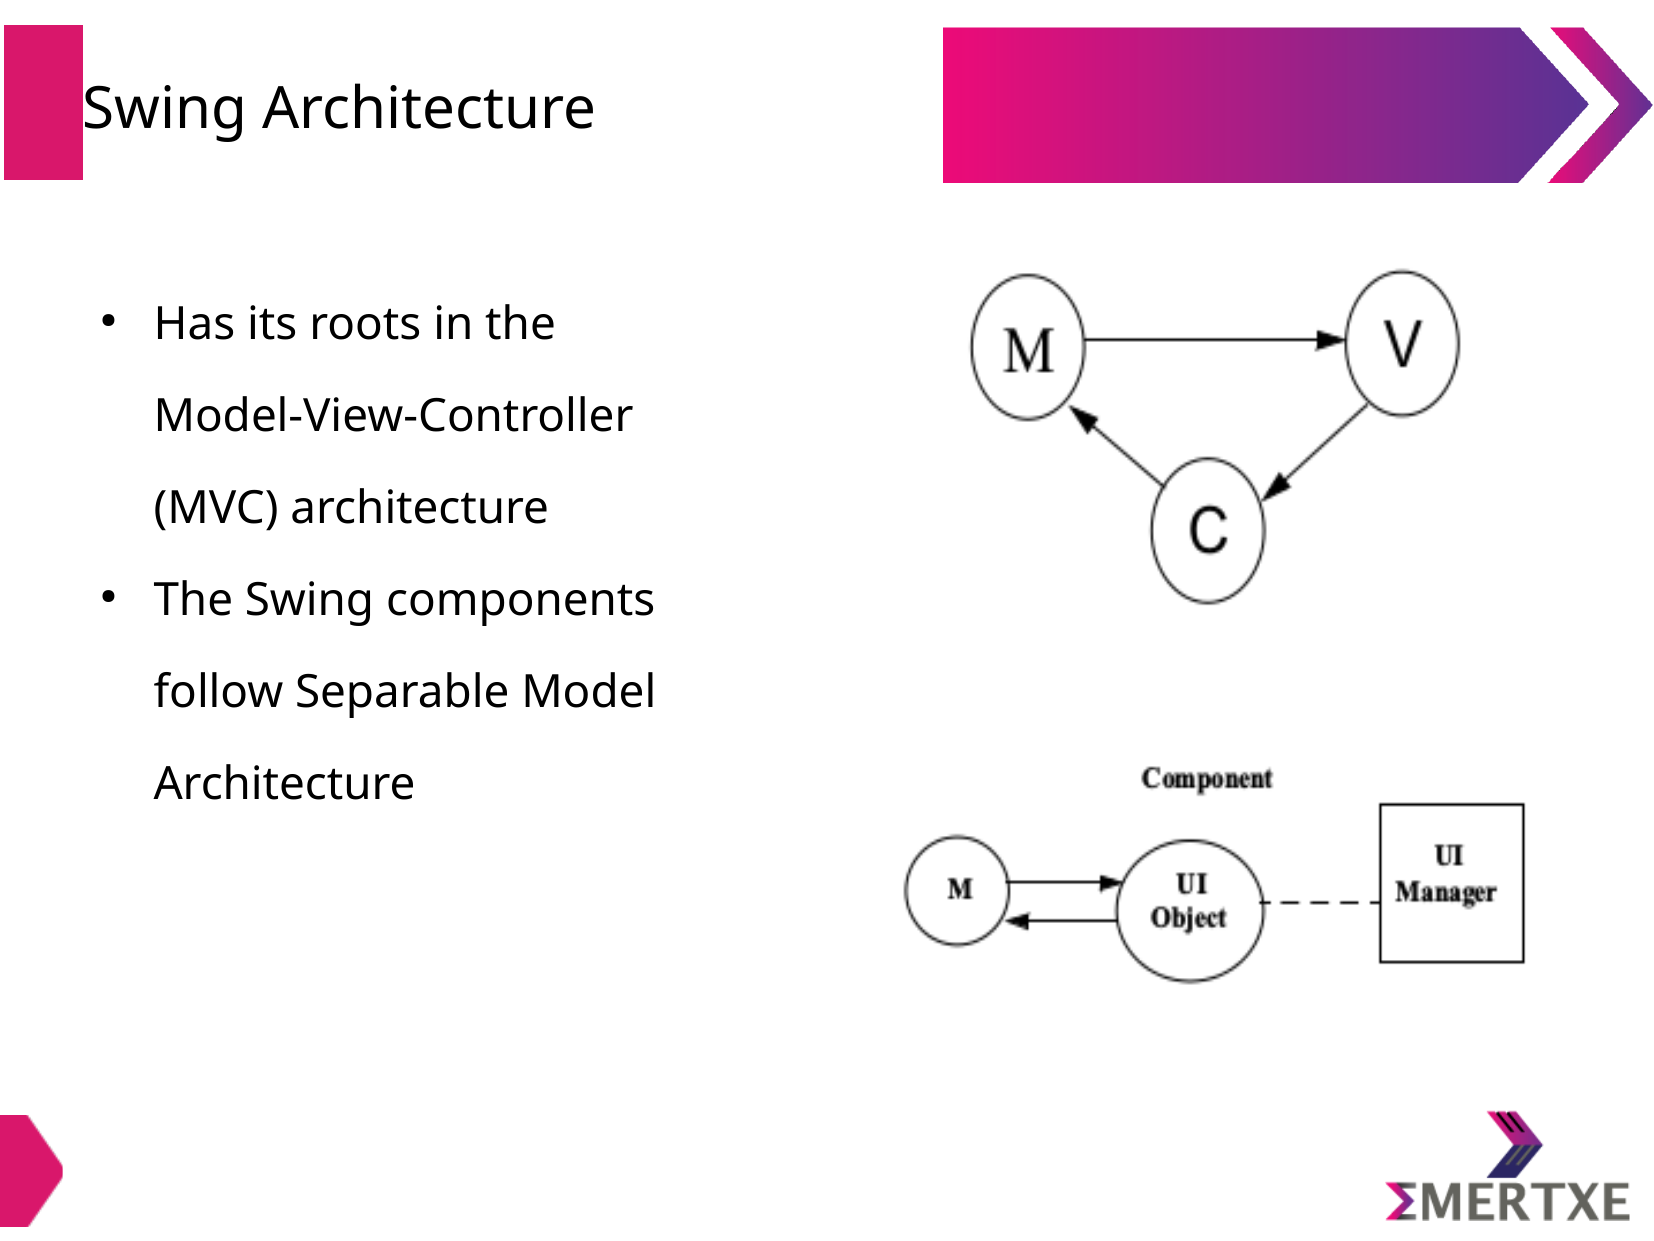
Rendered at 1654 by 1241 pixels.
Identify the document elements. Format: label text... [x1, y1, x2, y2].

title Swing Architecture [82, 2, 1571, 210]
picture [1571, 27, 1653, 183]
list Has its roots in the Model-View-Controller (MVC) architecture The Swing components follow Separable Model Architecture [82, 290, 1571, 1010]
picture [900, 254, 1546, 991]
picture [1385, 1107, 1631, 1221]
